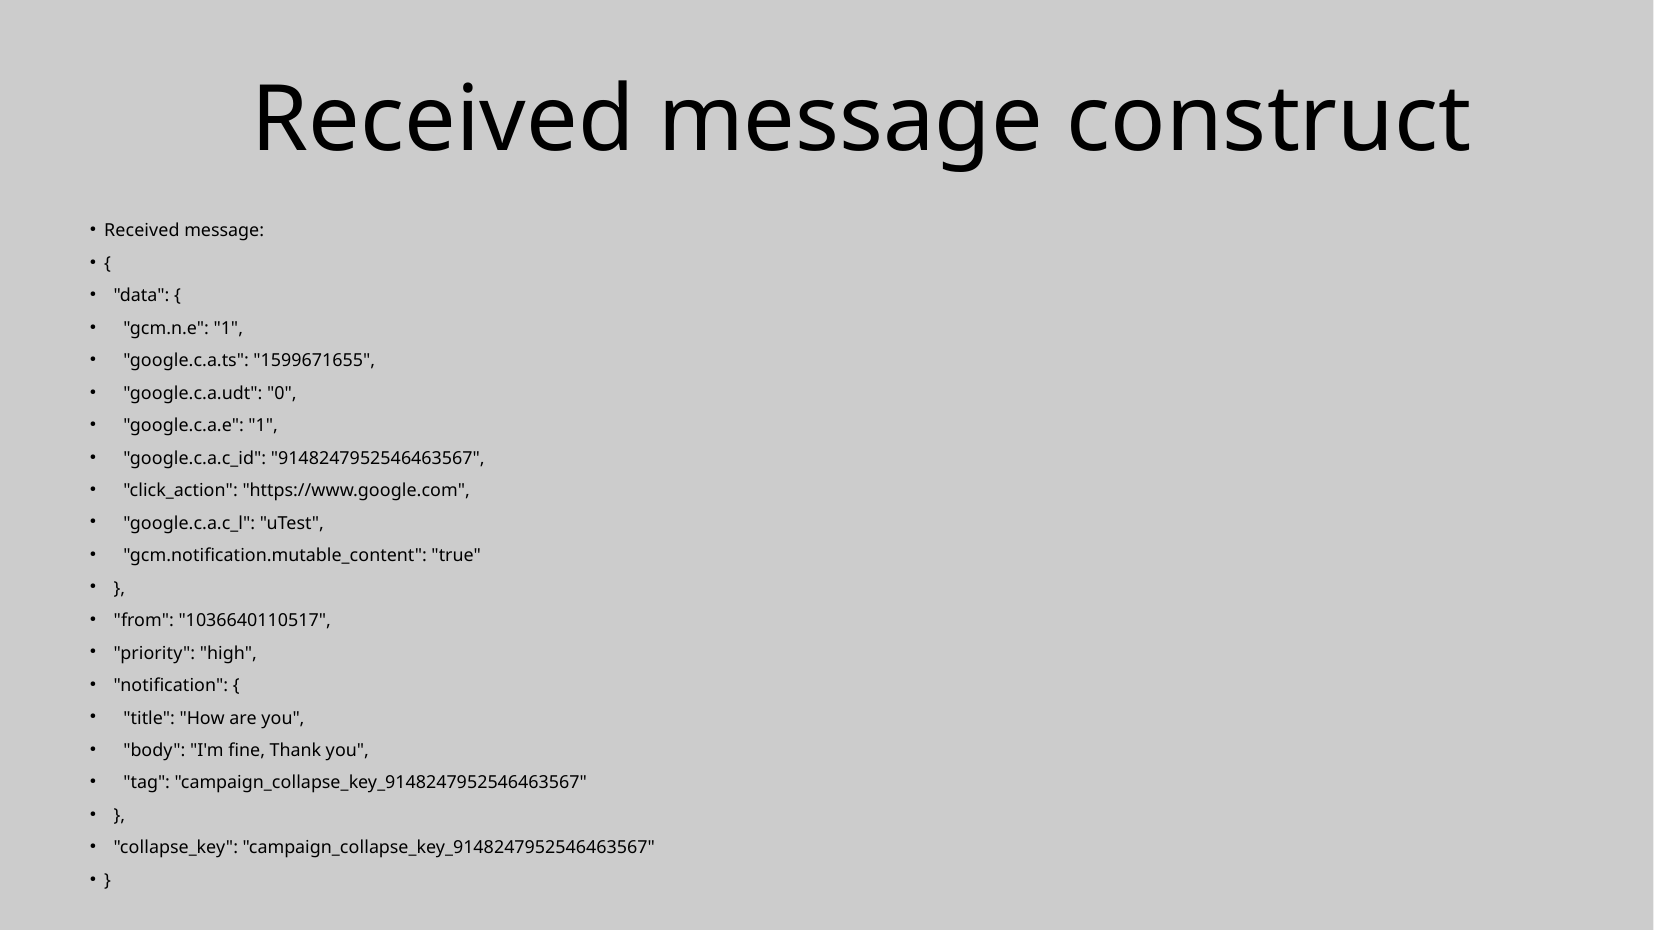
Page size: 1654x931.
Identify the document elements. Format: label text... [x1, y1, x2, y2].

title Received message construct [82, 37, 1571, 193]
list Received message: { "data": { "gcm.n.e": "1", "google.c.a.ts": "1599671655", "google.c.a.udt": "0", "google.c.a.e": "1", "google.c.a.c_id": "9148247952546463567", "click_action": "https://www.google.com", "google.c.a.c_l": "uTest", "gcm.notification.mutable_content": "true" }, "from": "1036640110517", "priority": "high", "notification": { "title": "How are you", "body": "I'm fine, Thank you", "tag": "campaign_collapse_key_9148247952546463567" }, "collapse_key": "campaign_collapse_key_9148247952546463567" } [85, 217, 1574, 901]
